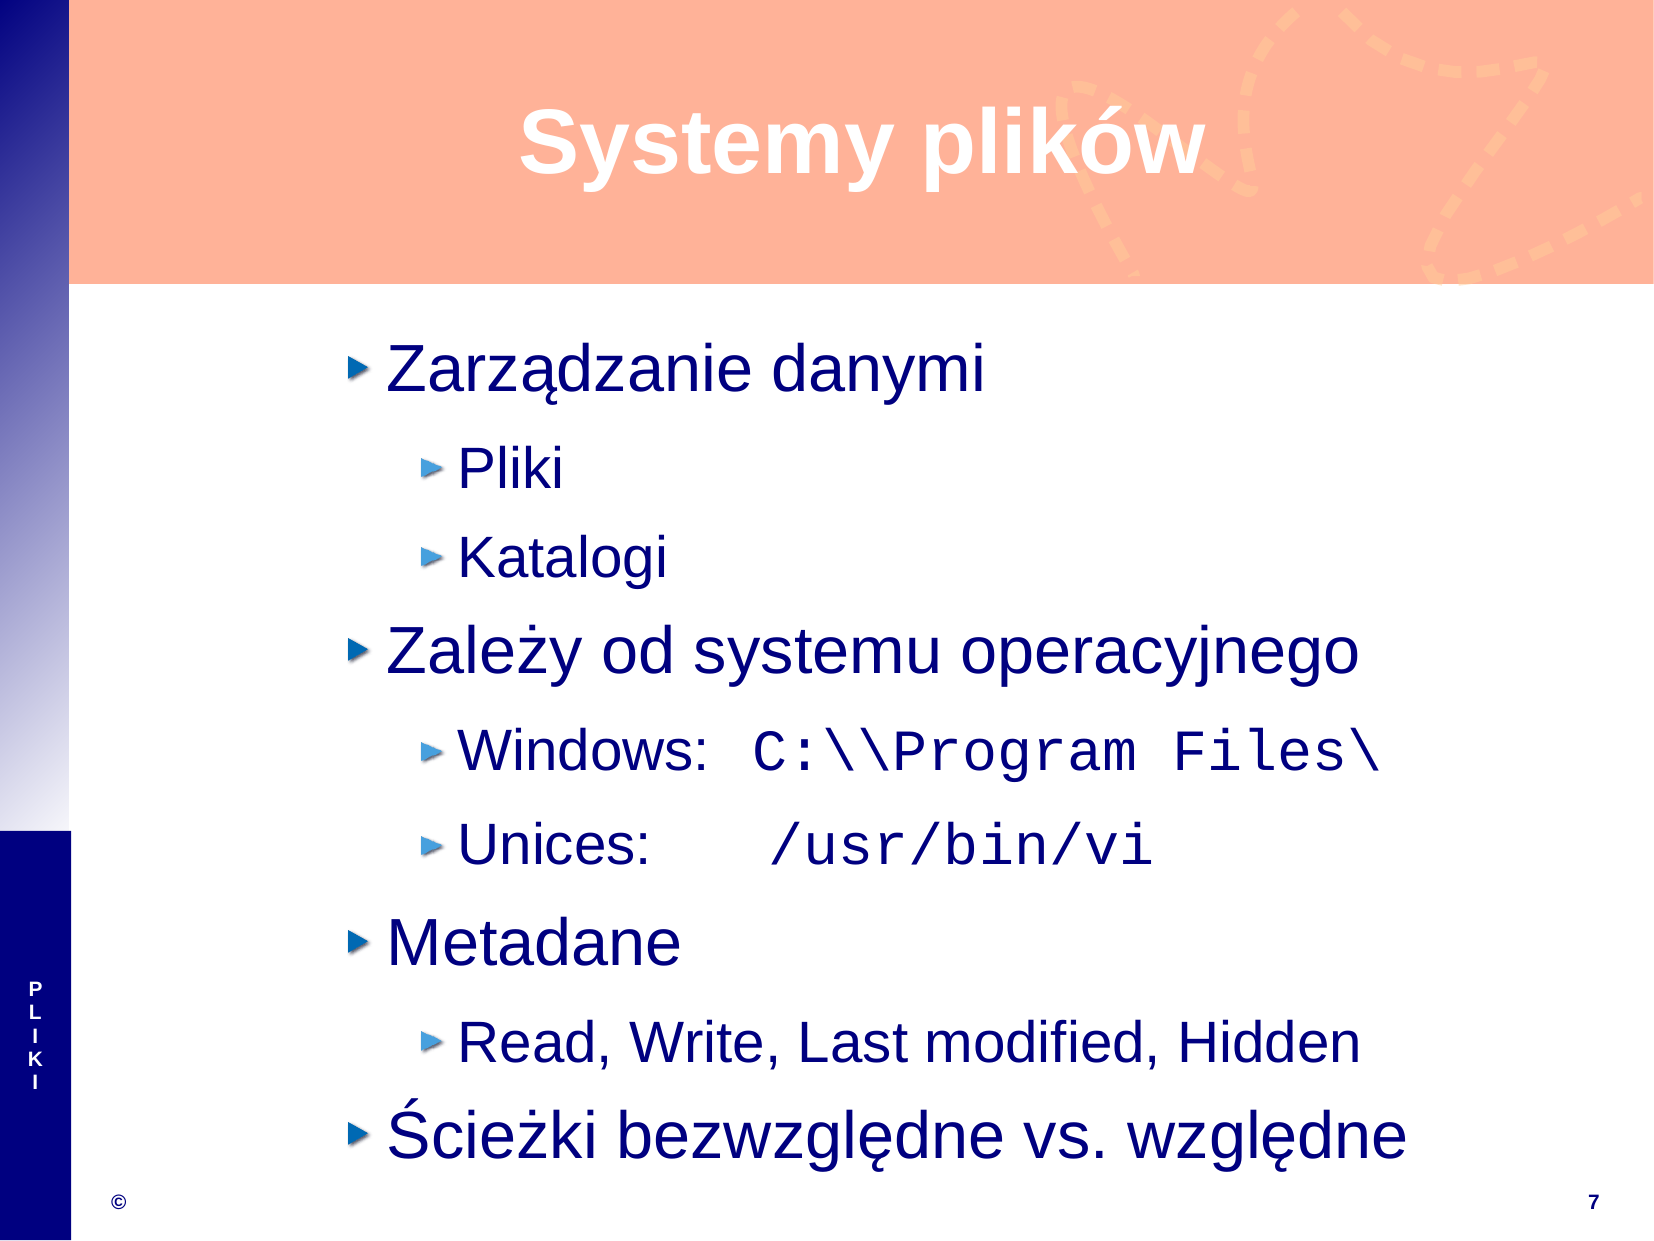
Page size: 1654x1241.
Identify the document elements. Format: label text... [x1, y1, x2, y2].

list Zarządzanie danymi Pliki Katalogi Zależy od systemu operacyjnego Windows: C:\\Program Files\ Unices: /usr/bin/vi Metadane Read, Write, Last modified, Hidden Ścieżki bezwzględne vs. względne [315, 331, 1410, 1169]
title Systemy plików [70, 37, 1654, 246]
text_box P L I K I [0, 830, 71, 1241]
